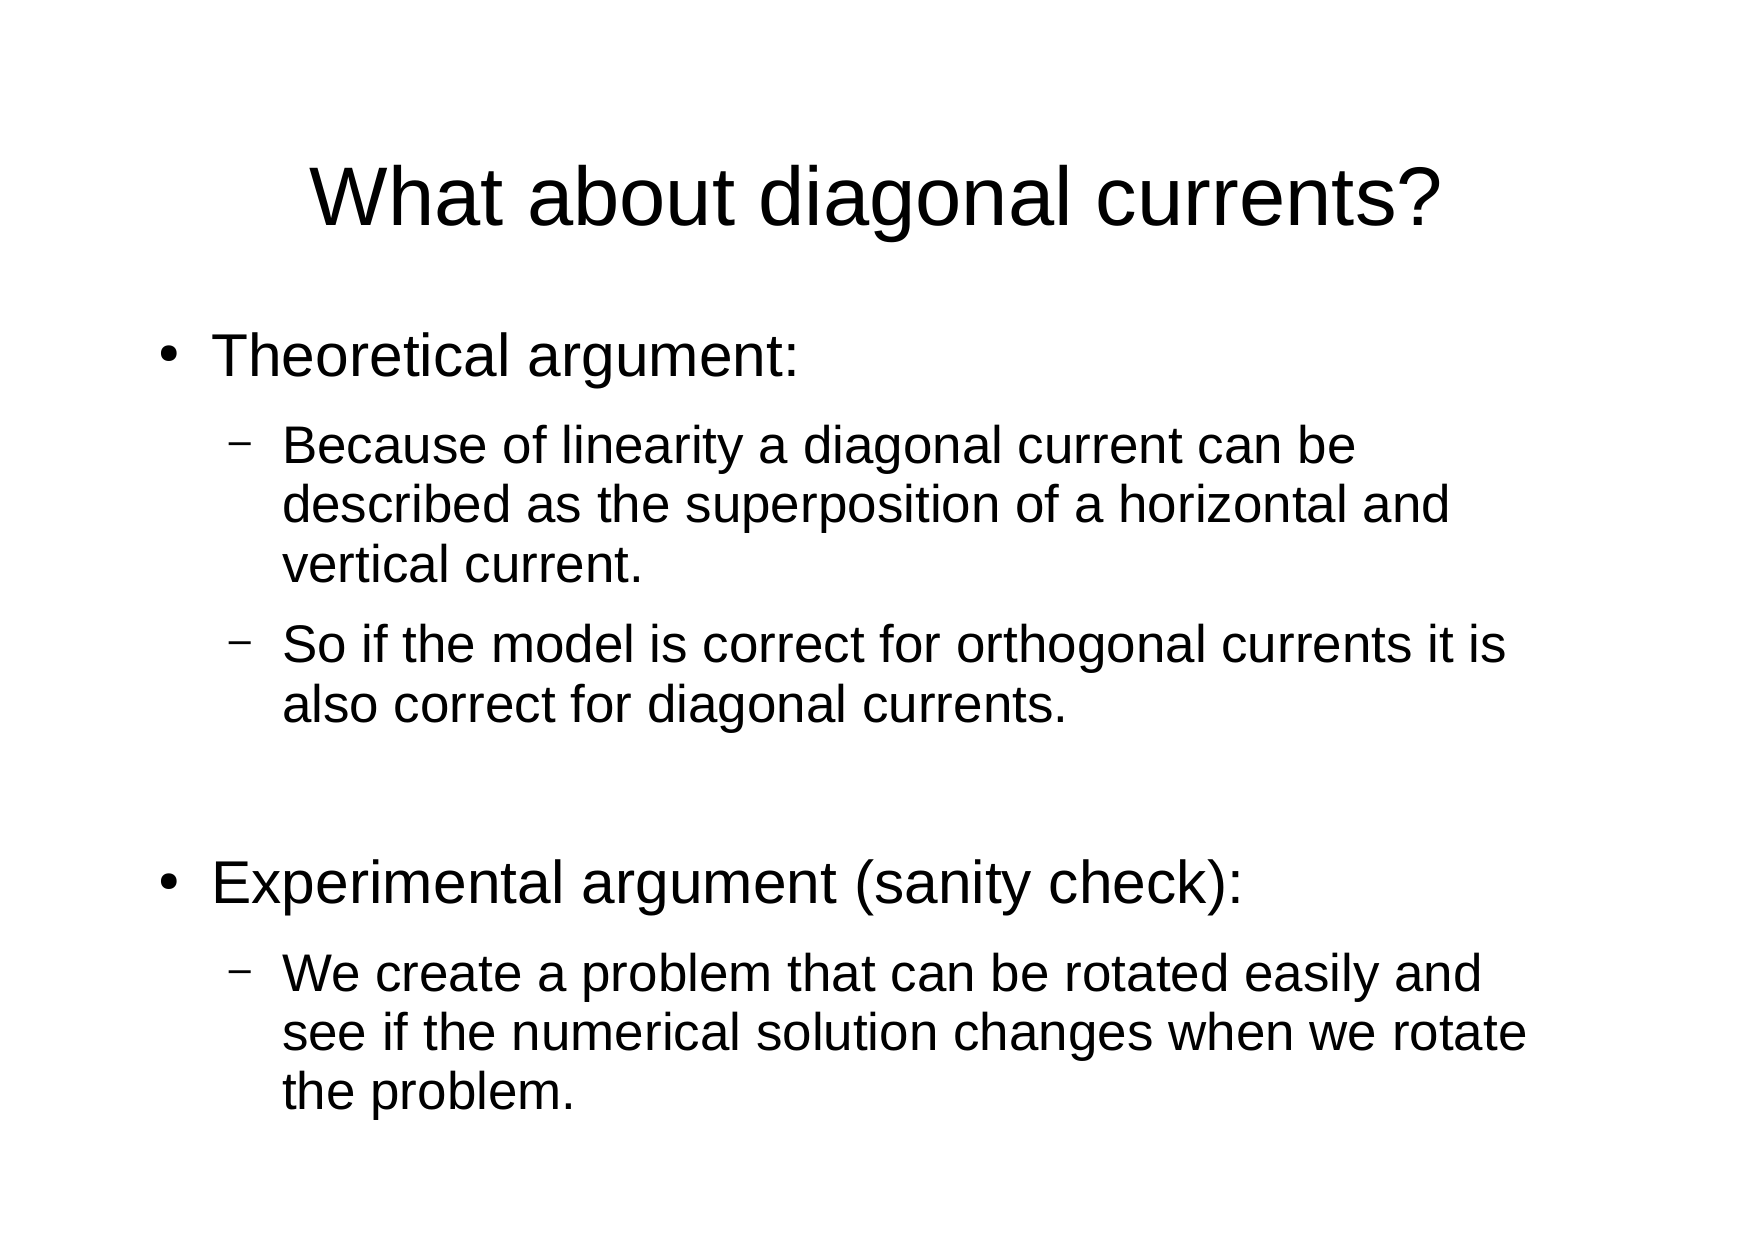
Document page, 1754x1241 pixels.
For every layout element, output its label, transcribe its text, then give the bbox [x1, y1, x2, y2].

list Theoretical argument: Because of linearity a diagonal current can be described as the superposition of a horizontal and vertical current. So if the model is correct for orthogonal currents it is also correct for diagonal currents. Experimental argument (sanity check): We create a problem that can be rotated easily and see if the numerical solution changes when we rotate the problem. [140, 321, 1581, 1124]
title What about diagonal currents? [140, 103, 1614, 291]
